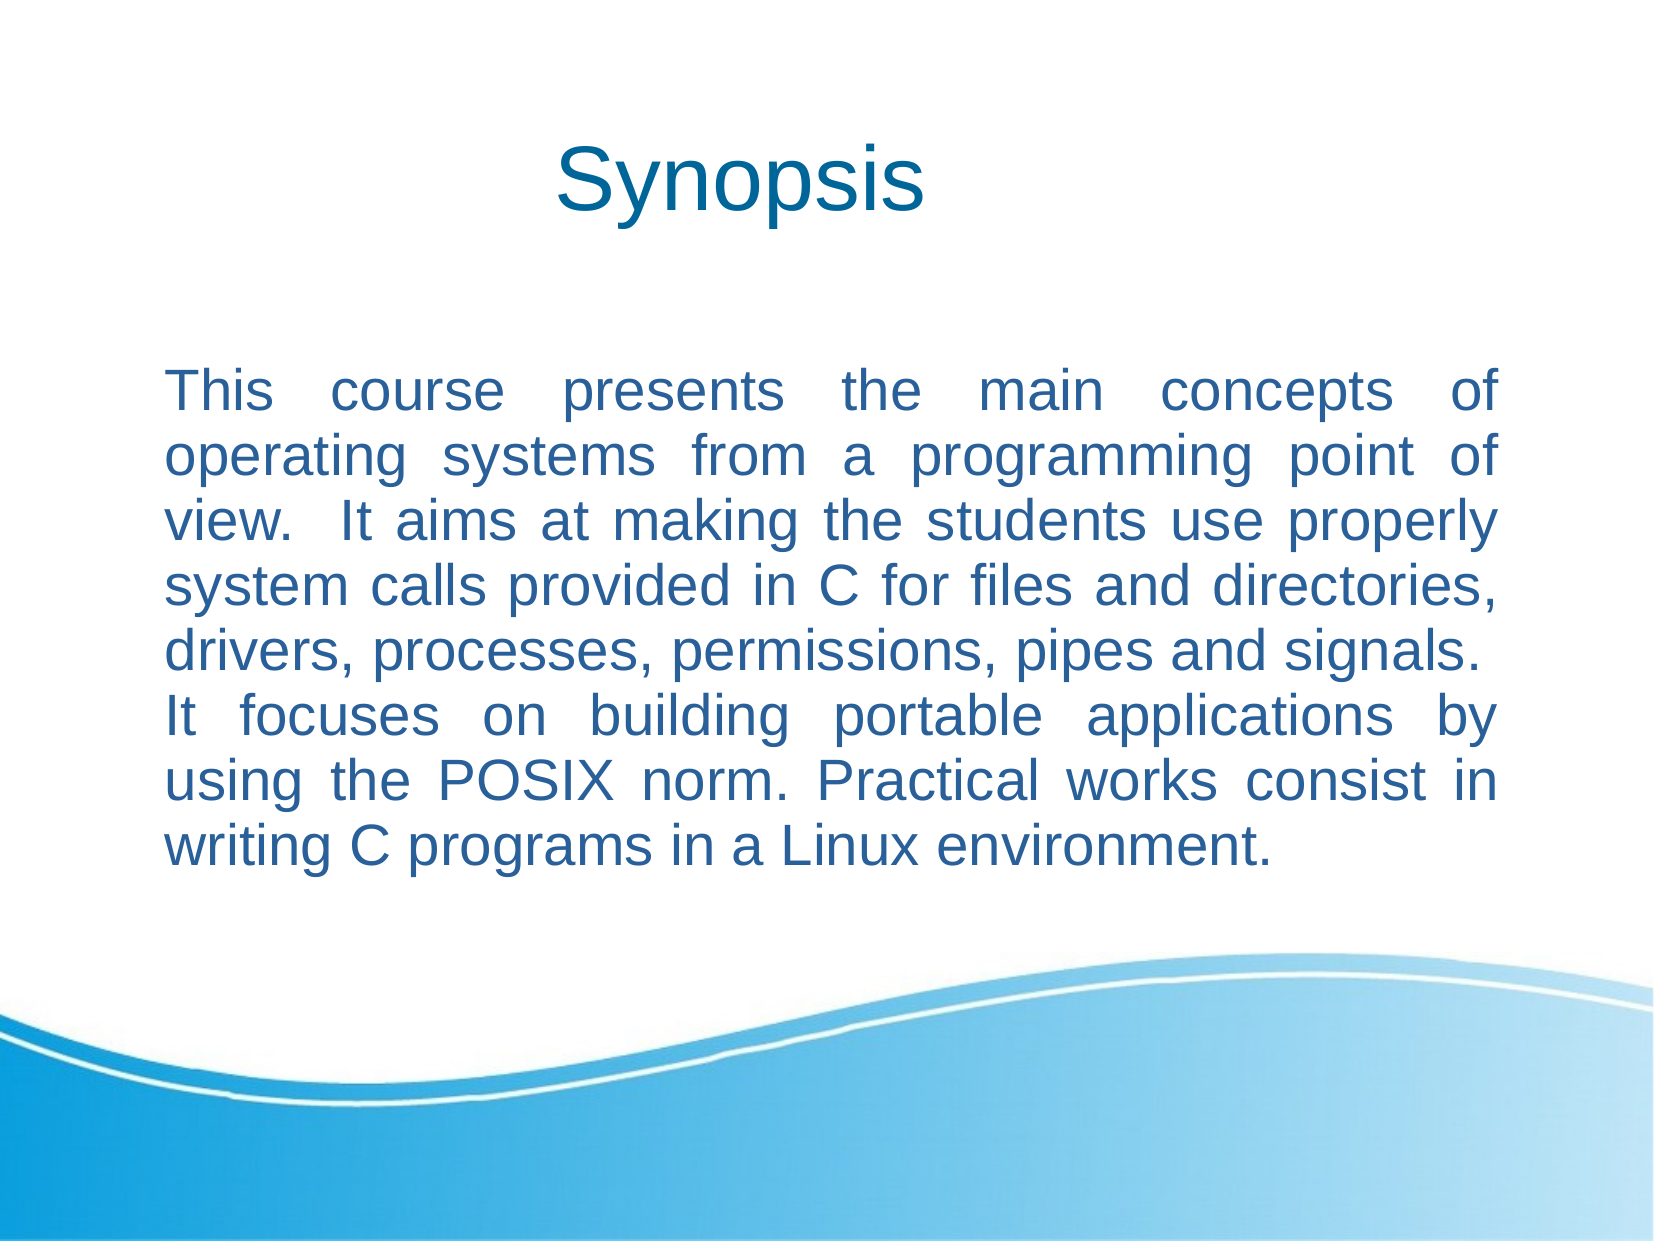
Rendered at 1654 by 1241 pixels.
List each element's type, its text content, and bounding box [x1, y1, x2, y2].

picture [0, 952, 1654, 1241]
title Synopsis [0, 75, 1486, 283]
text_box This course presents the main concepts of operating systems from a programming point of view. It aims at making the students use properly system calls provided in C for files and directories, drivers, processes, permissions, pipes and signals. It focuses on building portable applications by using the POSIX norm. Practical works consist in writing C programs in a Linux environment. [150, 350, 1516, 886]
